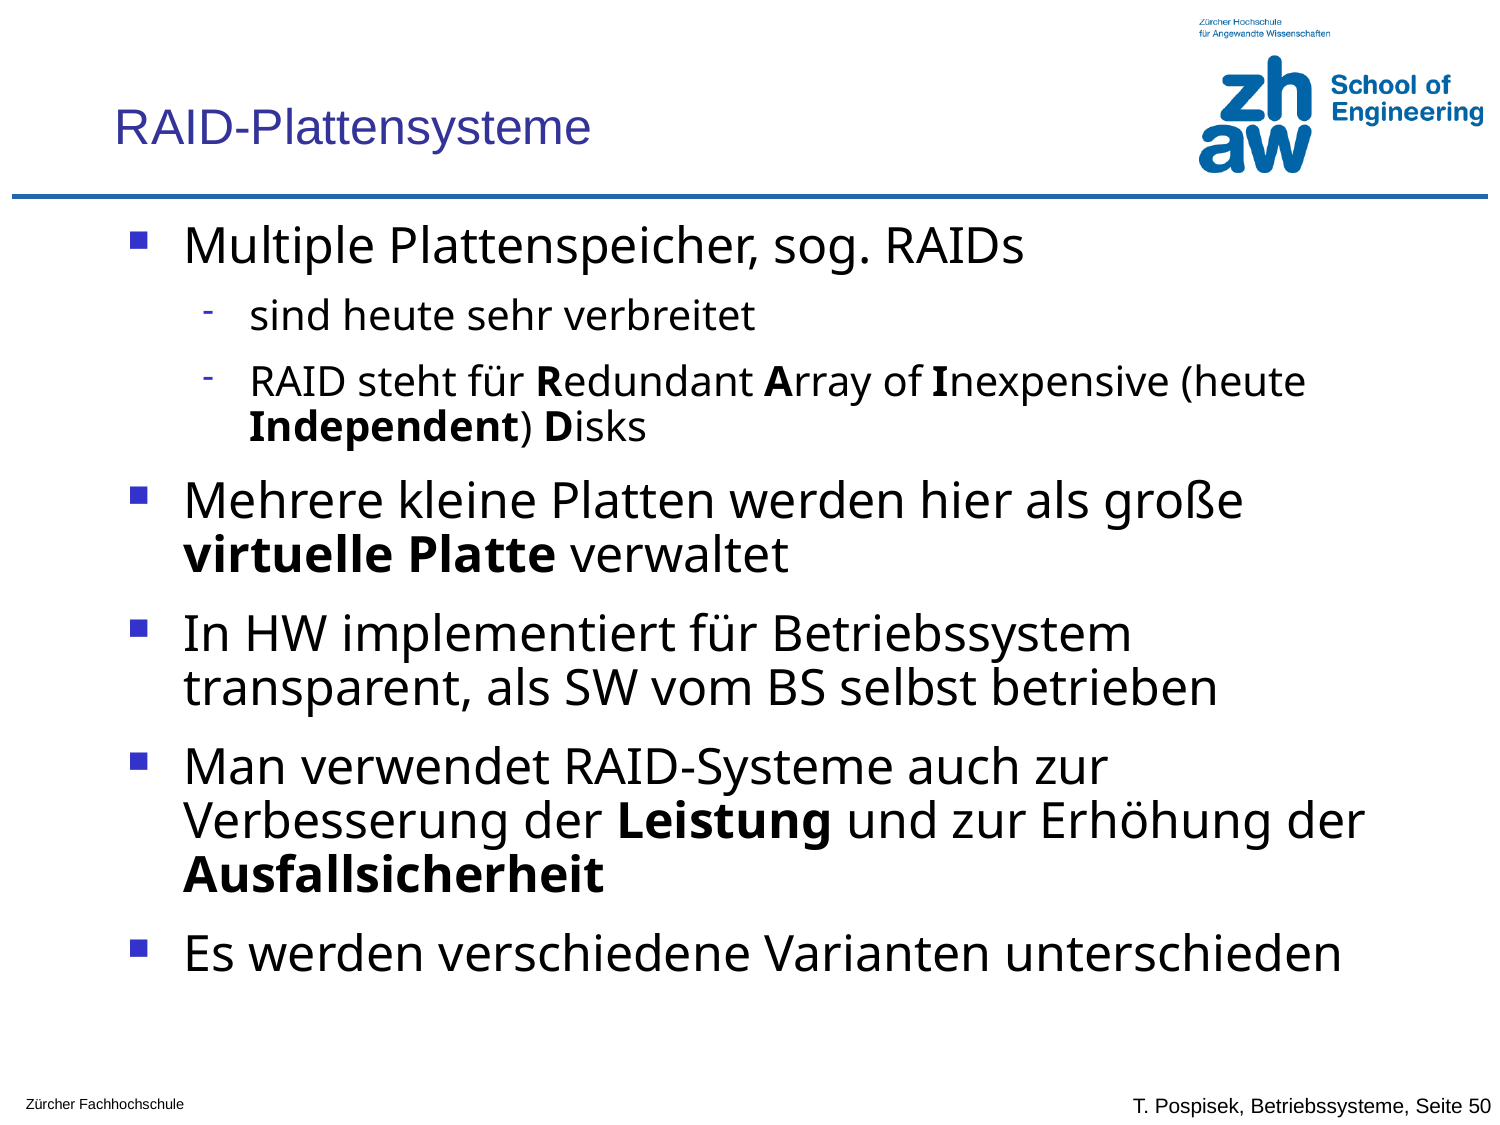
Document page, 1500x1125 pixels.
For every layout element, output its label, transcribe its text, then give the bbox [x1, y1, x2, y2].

picture [1199, 19, 1483, 173]
list Multiple Plattenspeicher, sog. RAIDs sind heute sehr verbreitet RAID steht für Redundant Array of Inexpensive (heute Independent) Disks Mehrere kleine Platten werden hier als große virtuelle Platte verwaltet In HW implementiert für Betriebssystem transparent, als SW vom BS selbst betrieben Man verwendet RAID-Systeme auch zur Verbesserung der Leistung und zur Erhöhung der Ausfallsicherheit Es werden verschiedene Varianten unterschieden [112, 212, 1388, 1000]
title RAID-Plattensysteme [99, 50, 1379, 163]
